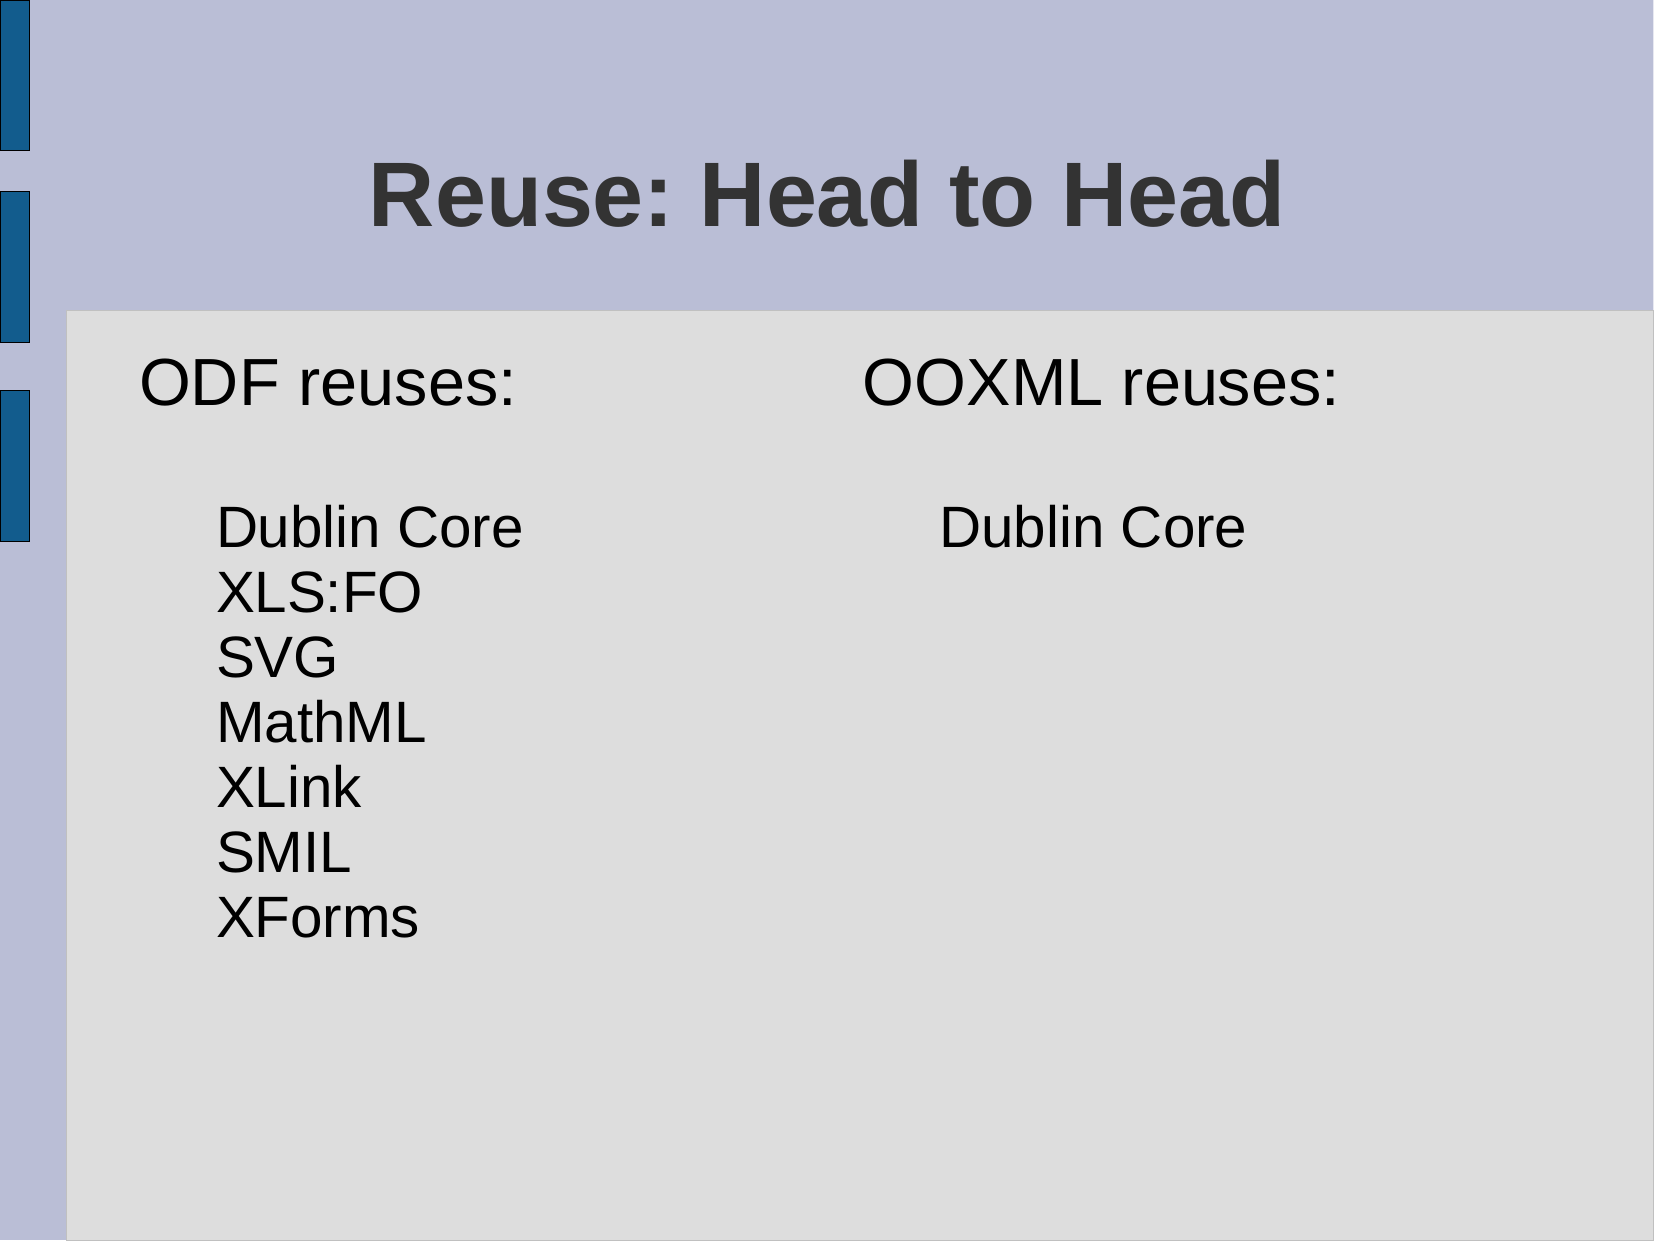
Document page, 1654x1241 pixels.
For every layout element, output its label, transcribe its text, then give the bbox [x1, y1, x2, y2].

list OOXML reuses: Dublin Core [845, 344, 1535, 1127]
title Reuse: Head to Head [121, 91, 1534, 299]
list ODF reuses: Dublin Core XLS:FO SVG MathML XLink SMIL XForms [121, 344, 811, 1127]
